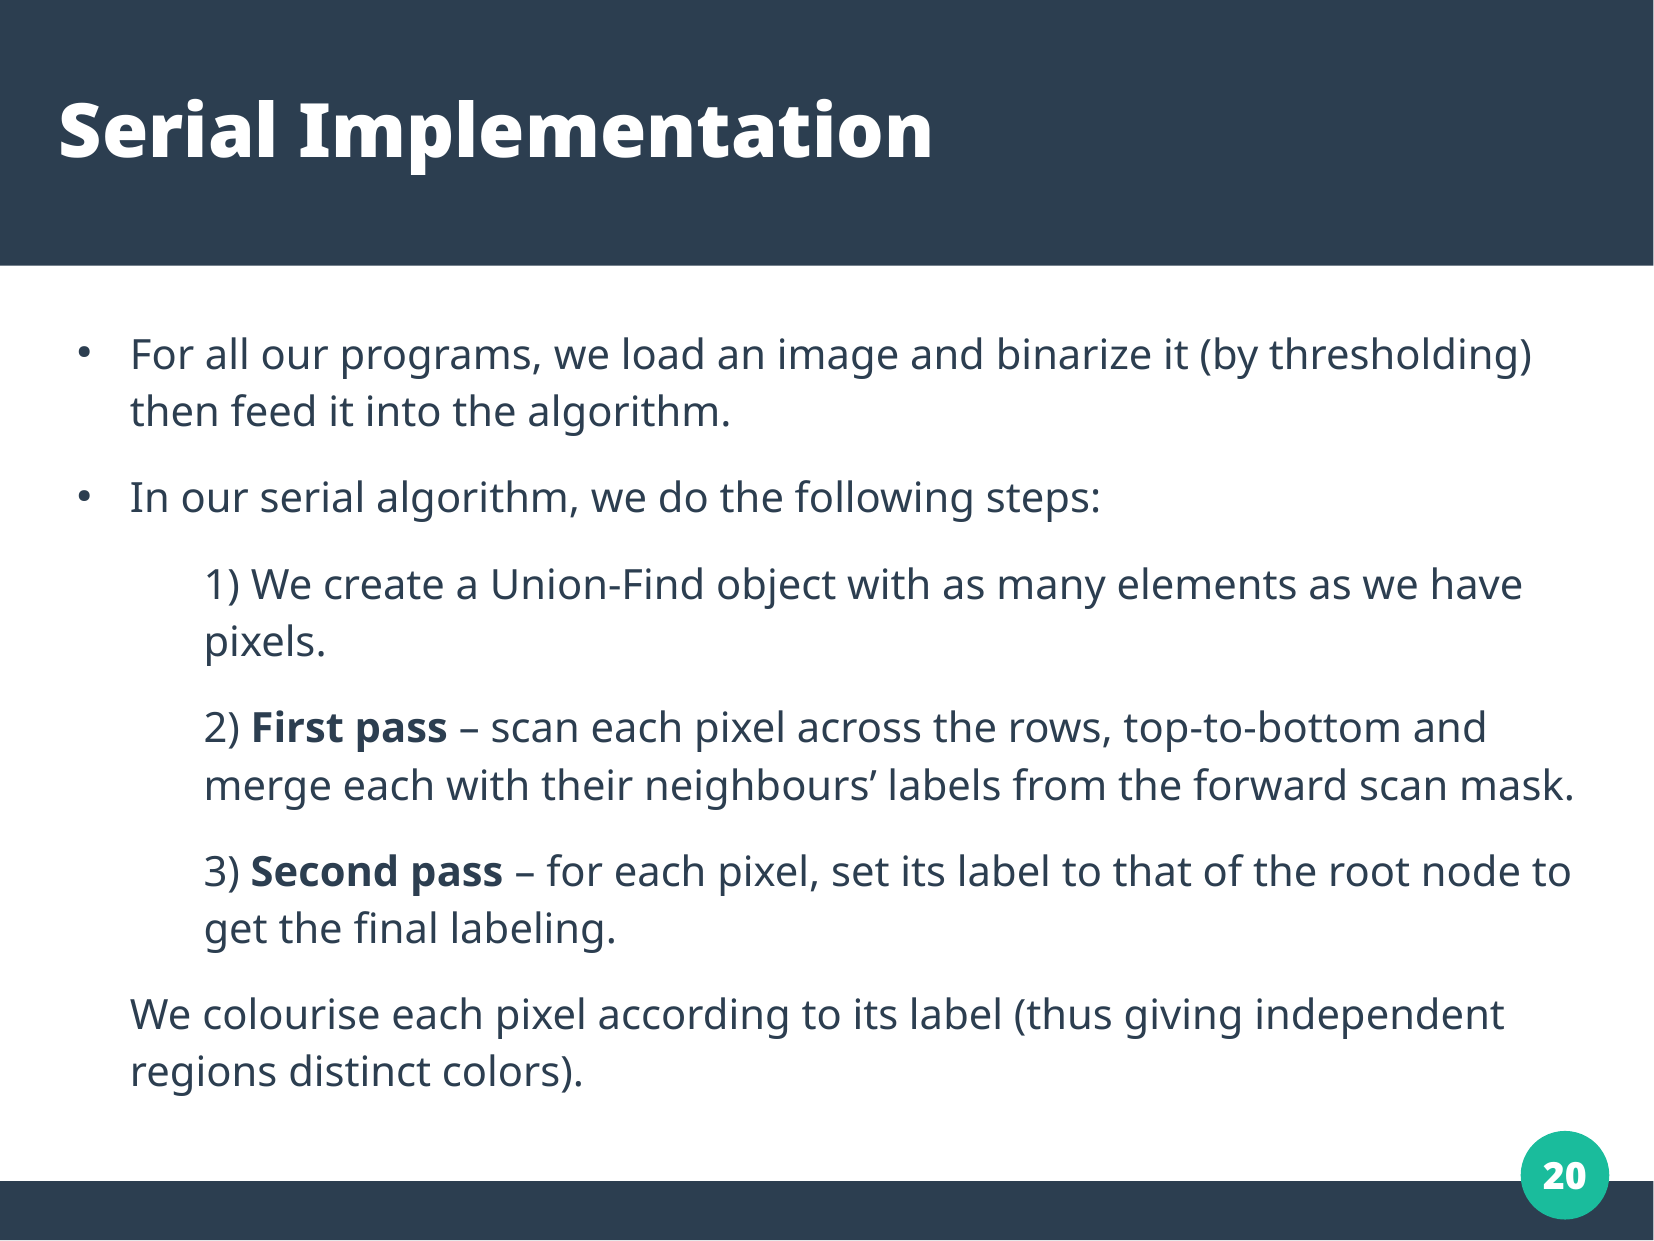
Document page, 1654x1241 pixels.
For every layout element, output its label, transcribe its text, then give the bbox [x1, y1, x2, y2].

title Serial Implementation [59, 49, 1595, 207]
list For all our programs, we load an image and binarize it (by thresholding) then feed it into the algorithm. In our serial algorithm, we do the following steps: 1) We create a Union-Find object with as many elements as we have pixels. 2) First pass – scan each pixel across the rows, top-to-bottom and merge each with their neighbours’ labels from the forward scan mask. 3) Second pass – for each pixel, set its label to that of the root node to get the final labeling. We colourise each pixel according to its label (thus giving independent regions distinct colors). [59, 324, 1595, 1152]
